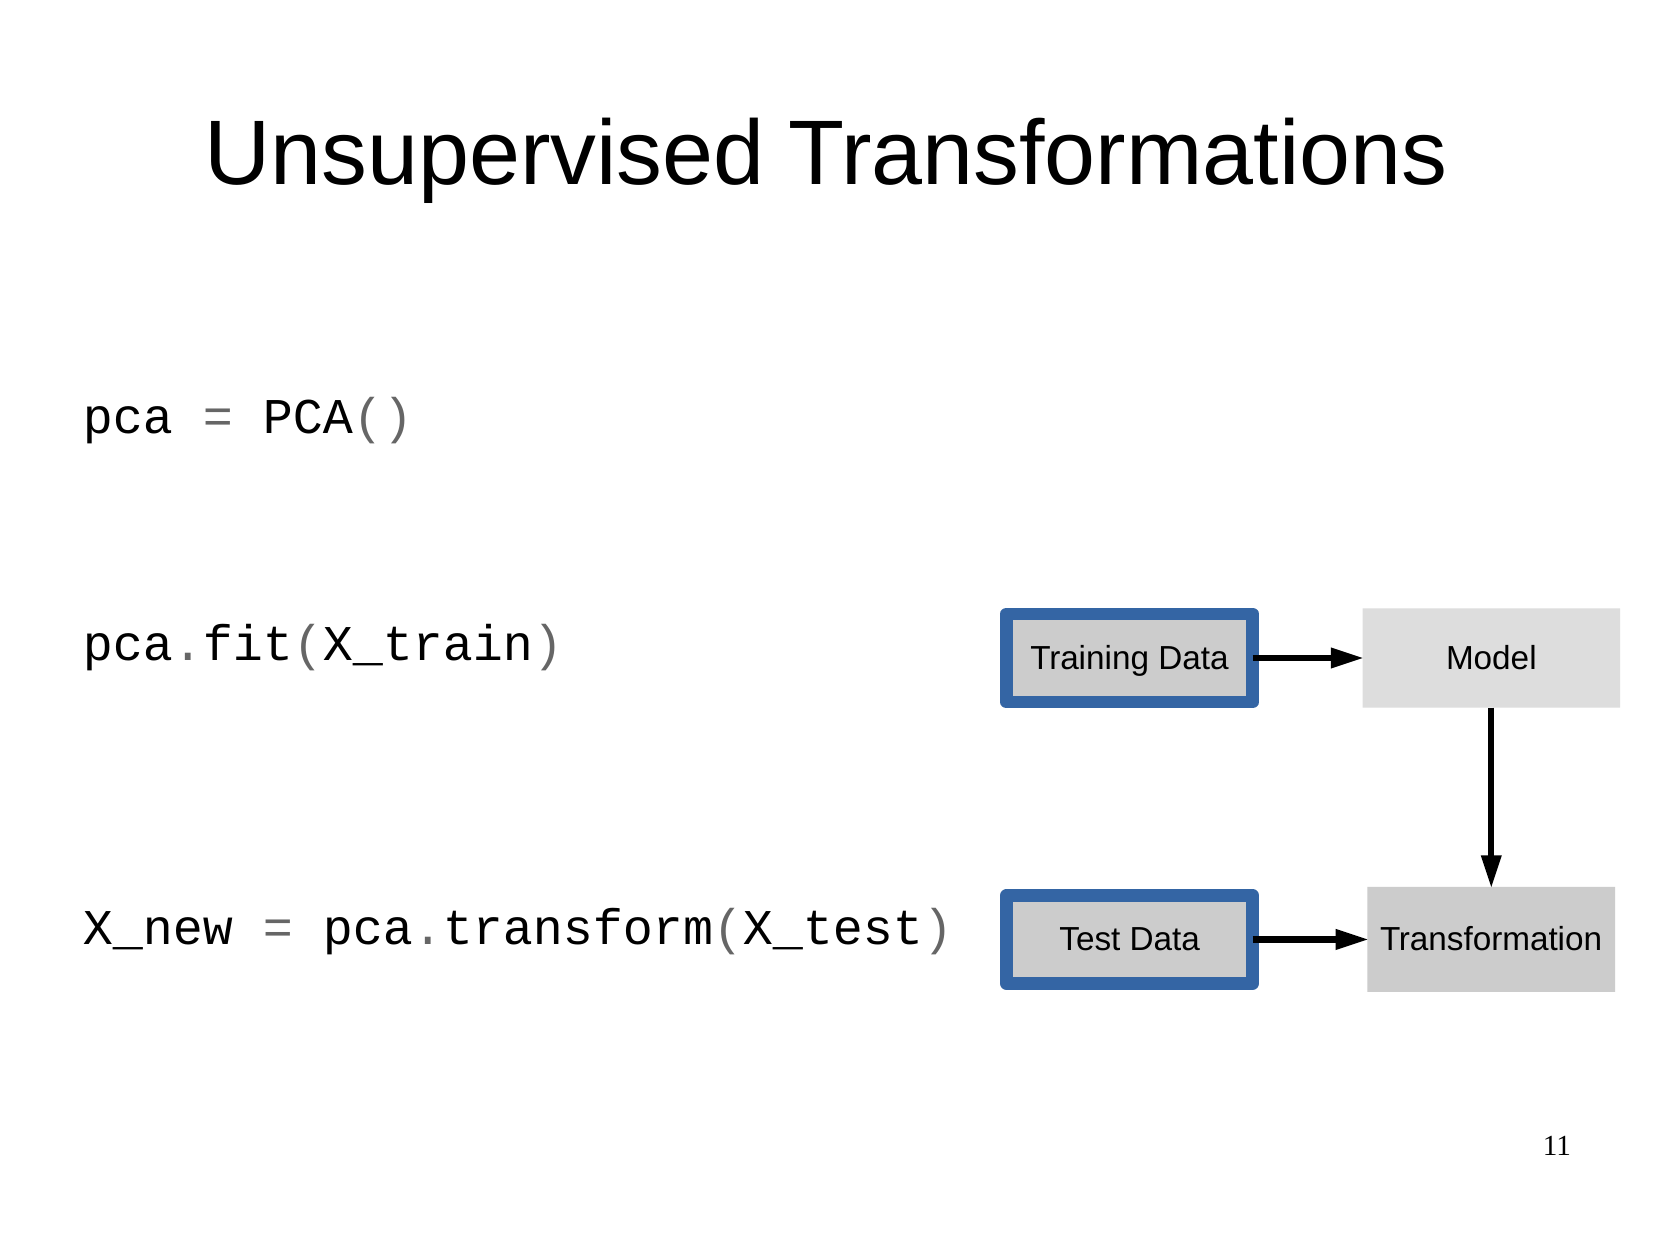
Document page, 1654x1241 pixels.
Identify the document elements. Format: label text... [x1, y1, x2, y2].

text_box Test Data [1006, 895, 1253, 984]
text_box Transformation [1367, 886, 1616, 992]
text_box Model [1362, 608, 1621, 708]
text_box pca = PCA() pca.fit(X_train) X_new = pca.transform(X_test) [82, 392, 1411, 1008]
text_box Training Data [1006, 613, 1253, 703]
title Unsupervised Transformations [82, 49, 1571, 257]
